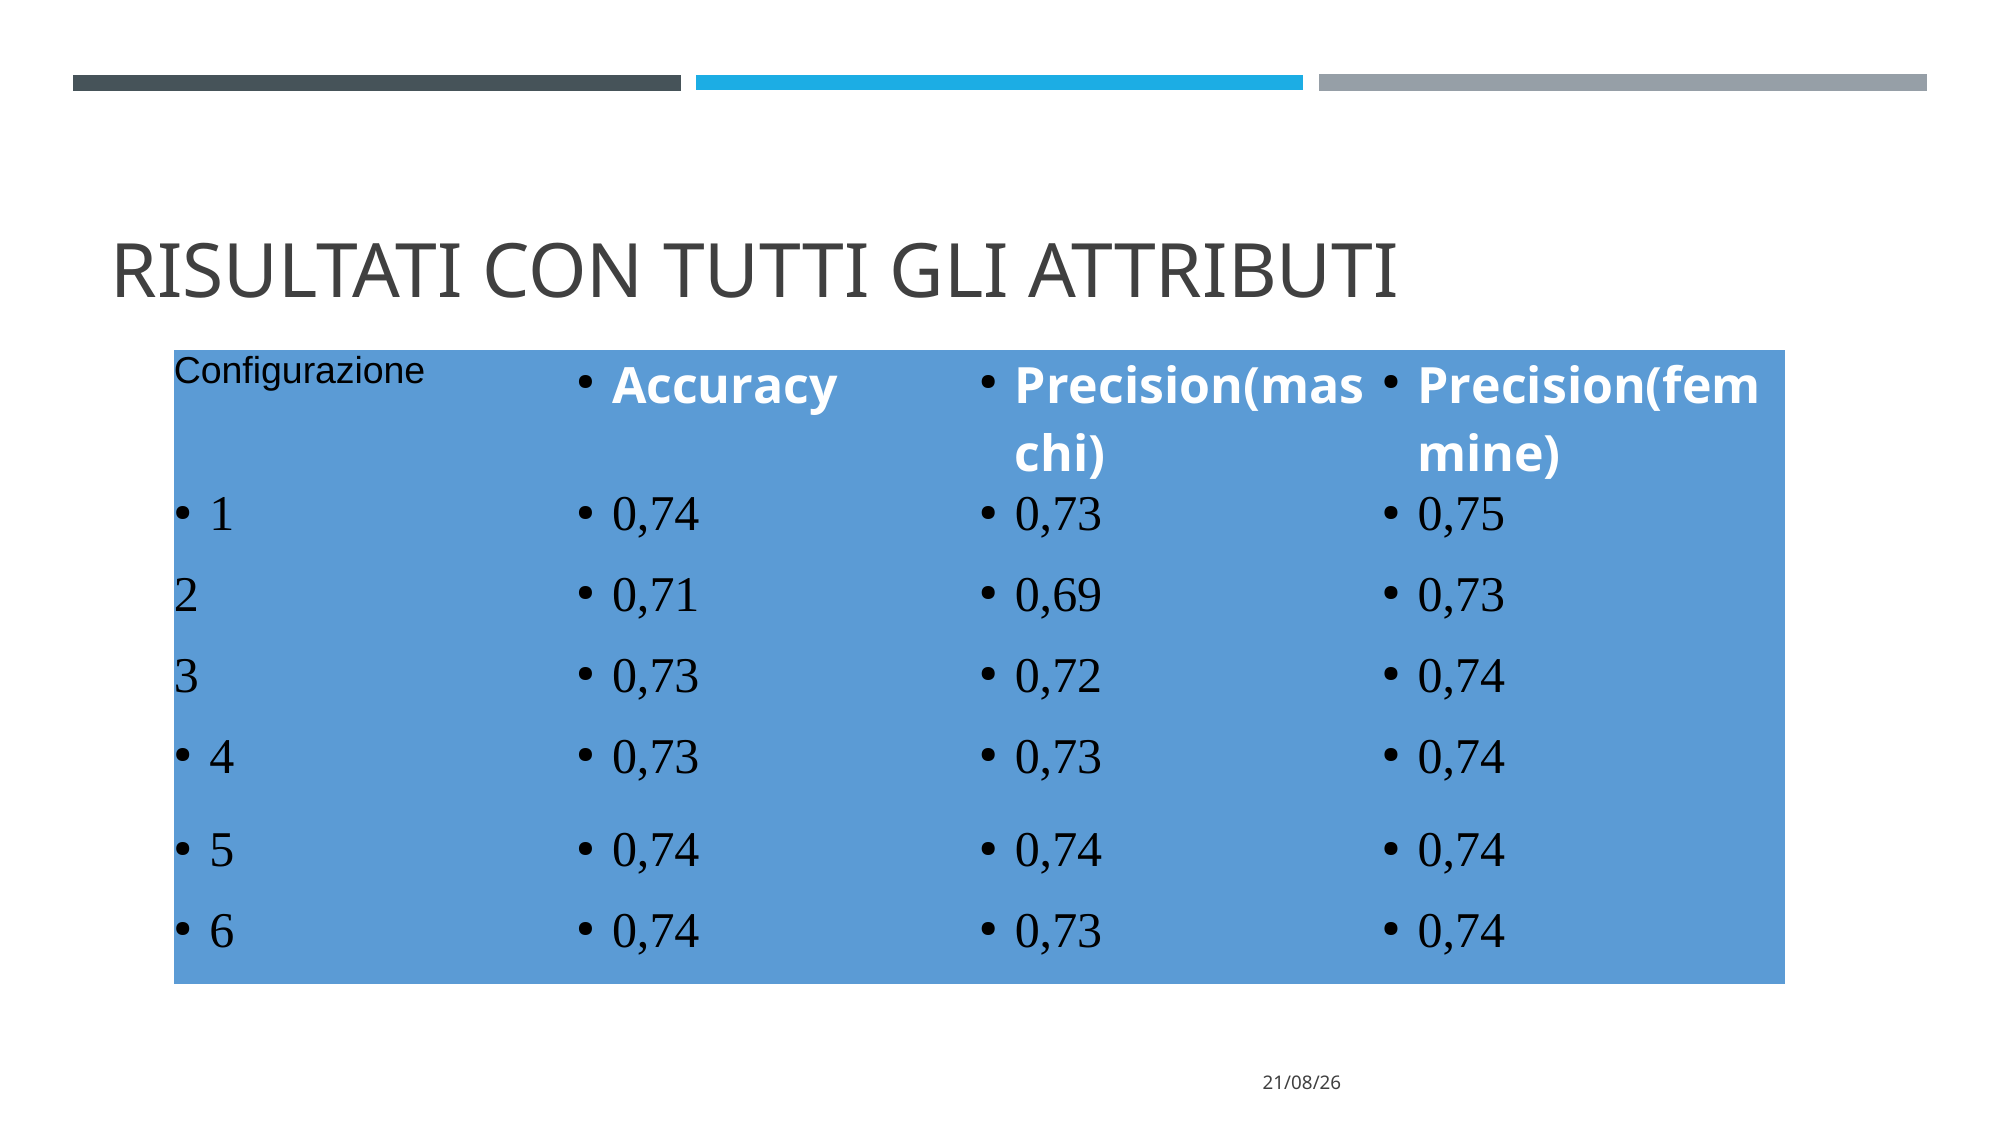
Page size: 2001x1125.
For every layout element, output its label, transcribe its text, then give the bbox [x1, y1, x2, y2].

table_header Accuracy [577, 350, 979, 486]
table_cell 0,73 [577, 729, 979, 822]
table_cell 0,74 [577, 903, 979, 984]
table_cell 3 [174, 648, 577, 729]
table_header Precision(femmine) [1382, 350, 1785, 486]
table_cell 0,74 [1382, 729, 1785, 822]
table_cell 1 [174, 486, 577, 567]
table_cell 0,69 [979, 567, 1382, 648]
table_cell 0,74 [1382, 903, 1785, 984]
table_cell 0,73 [1382, 567, 1785, 648]
table_cell 4 [174, 729, 577, 822]
table_cell 0,75 [1382, 486, 1785, 567]
table_cell 0,73 [577, 648, 979, 729]
table_cell 0,74 [1382, 648, 1785, 729]
table_cell 0,74 [577, 822, 979, 903]
text_box 19/02/2020 [1247, 1053, 1715, 1114]
table_cell 0,71 [577, 567, 979, 648]
table_cell 0,73 [979, 486, 1382, 567]
title Risultati con tutti gli attributi [95, 203, 1905, 320]
table_cell 0,73 [979, 729, 1382, 822]
table_cell 0,74 [1382, 822, 1785, 903]
table_cell 0,74 [979, 822, 1382, 903]
table_cell 0,72 [979, 648, 1382, 729]
table_header Precision(maschi) [979, 350, 1382, 486]
table_cell 5 [174, 822, 577, 903]
table_header Configurazione [174, 350, 577, 486]
table_cell 2 [174, 567, 577, 648]
table_cell 0,74 [577, 486, 979, 567]
table_cell 6 [174, 903, 577, 984]
table_cell 0,73 [979, 903, 1382, 984]
